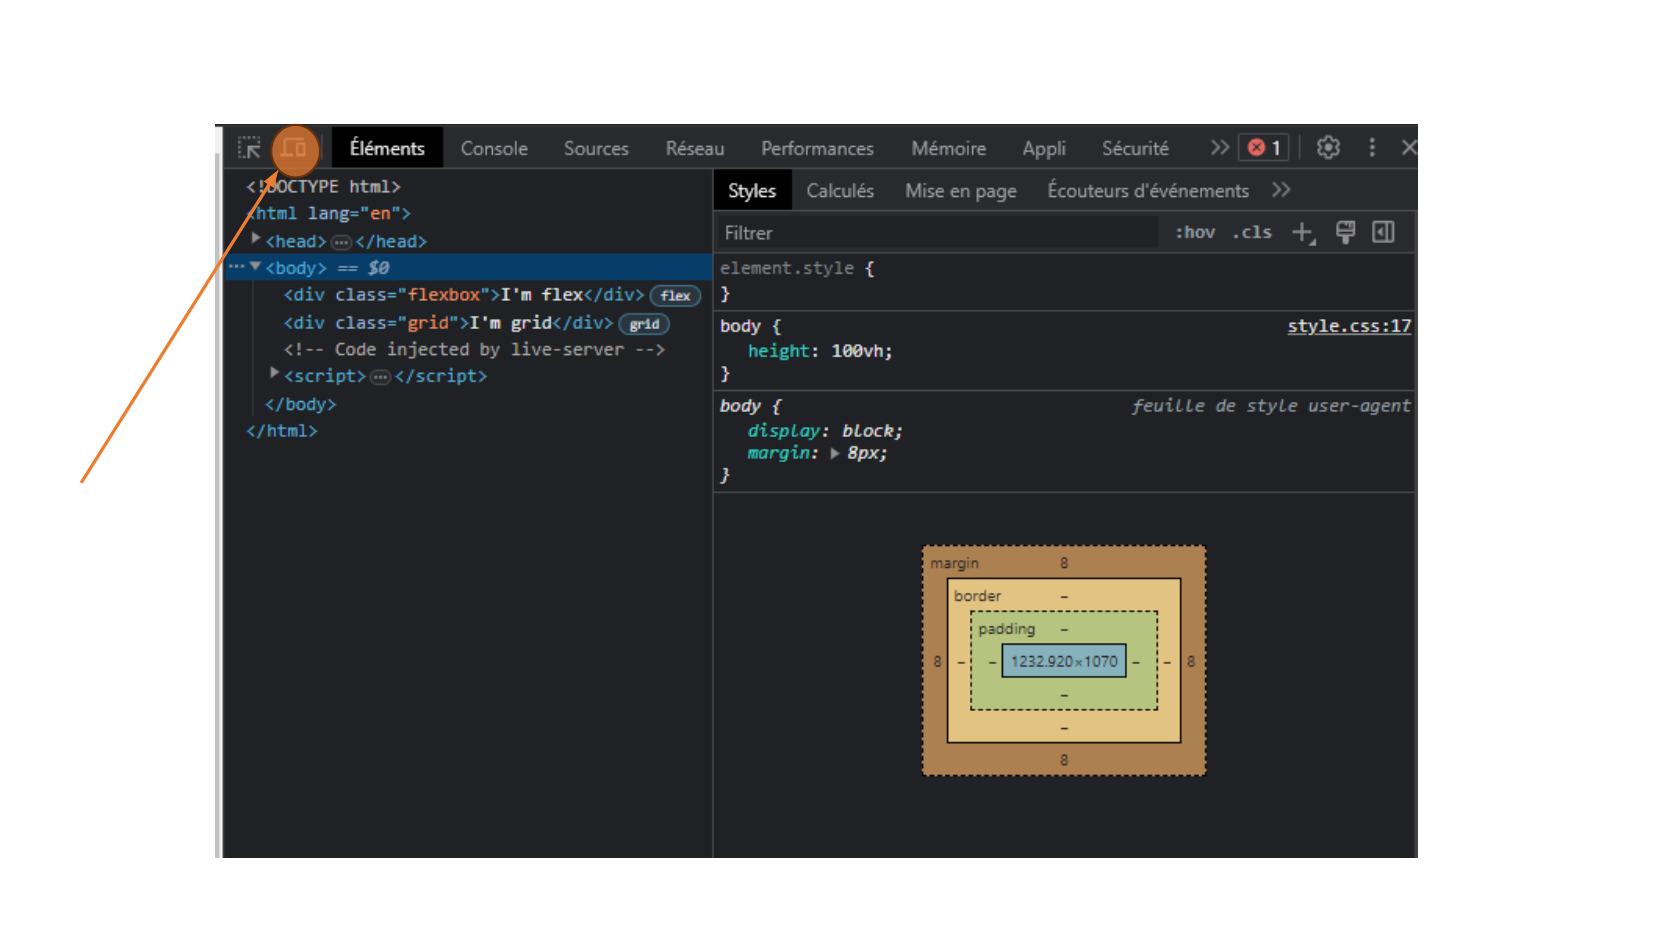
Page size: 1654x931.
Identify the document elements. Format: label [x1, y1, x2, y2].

picture [215, 124, 293, 265]
text_box [271, 124, 321, 178]
picture [215, 124, 1418, 858]
